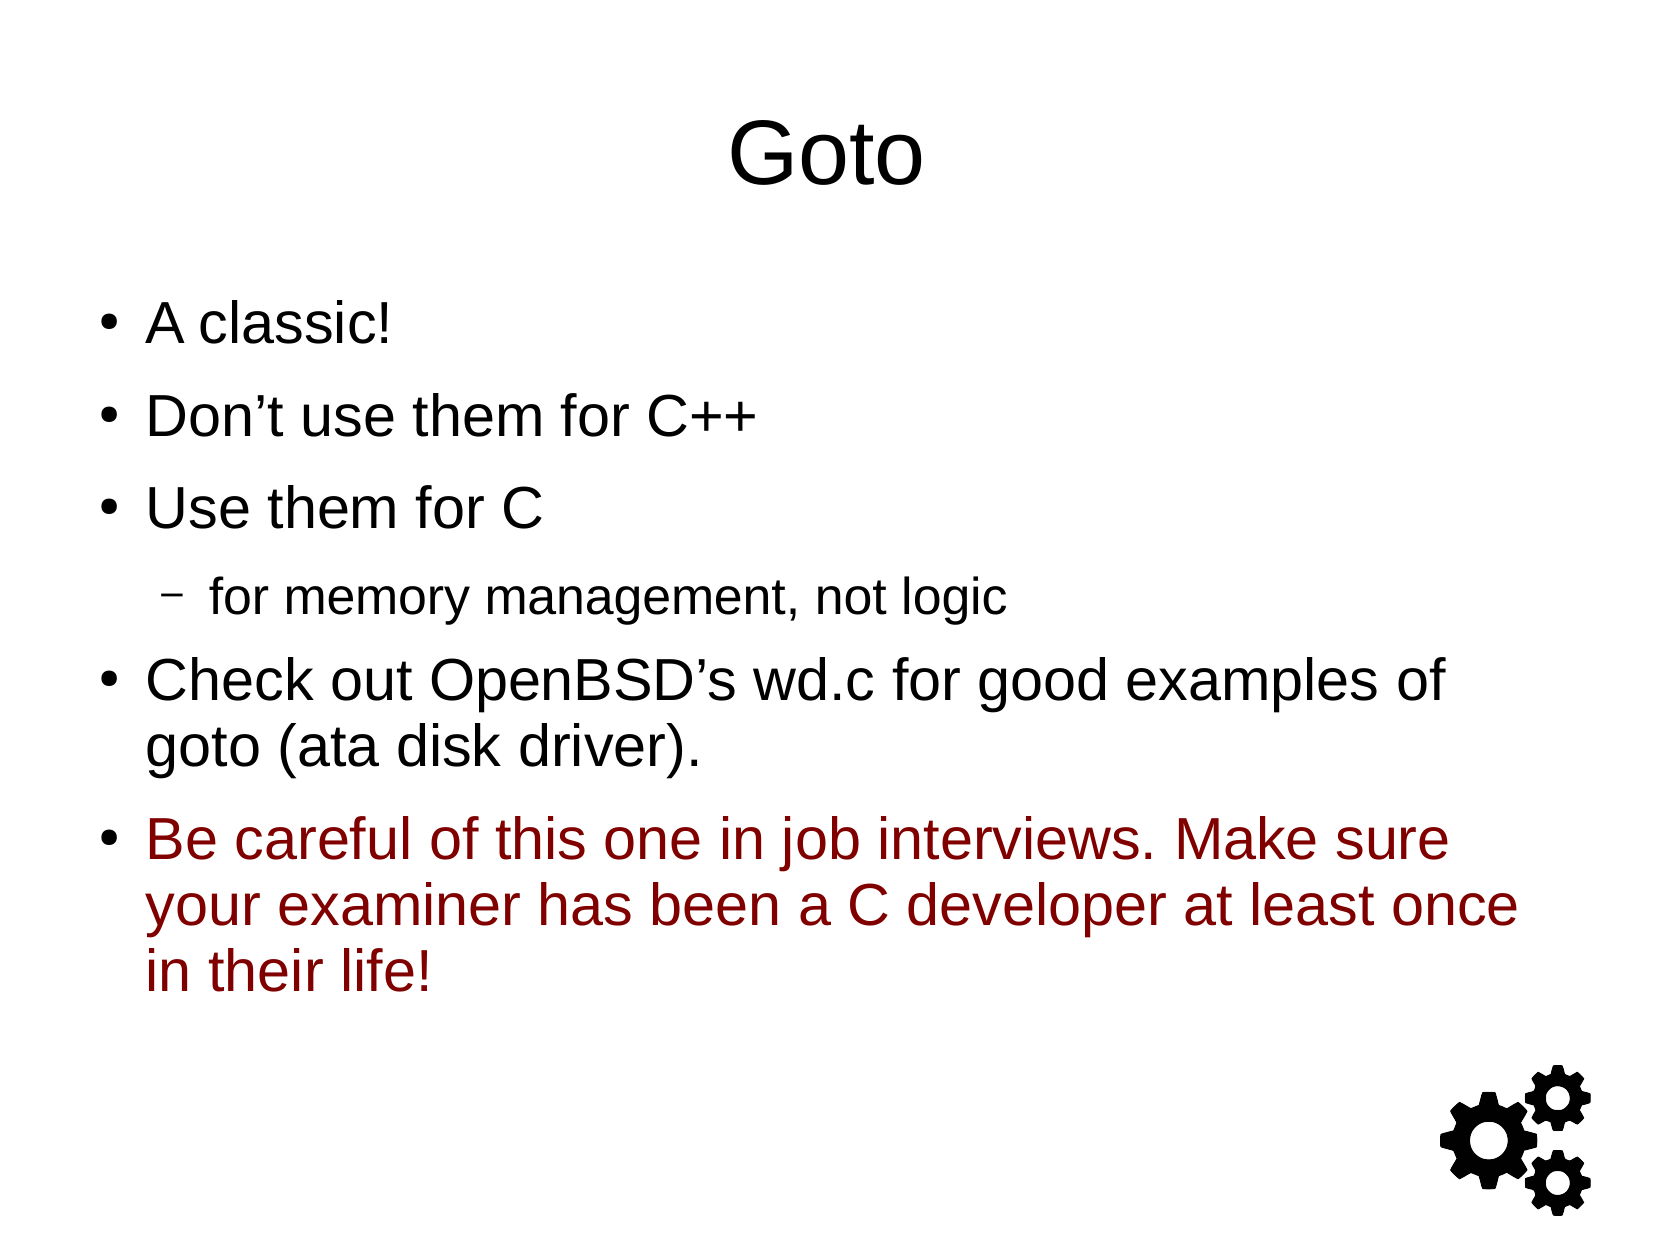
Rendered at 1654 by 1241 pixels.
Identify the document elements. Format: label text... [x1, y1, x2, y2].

list A classic! Don’t use them for C++ Use them for C for memory management, not logic Check out OpenBSD’s wd.c for good examples of goto (ata disk driver). Be careful of this one in job interviews. Make sure your examiner has been a C developer at least once in their life! [82, 290, 1571, 1010]
title Goto [82, 49, 1571, 257]
picture [1440, 1065, 1591, 1216]
